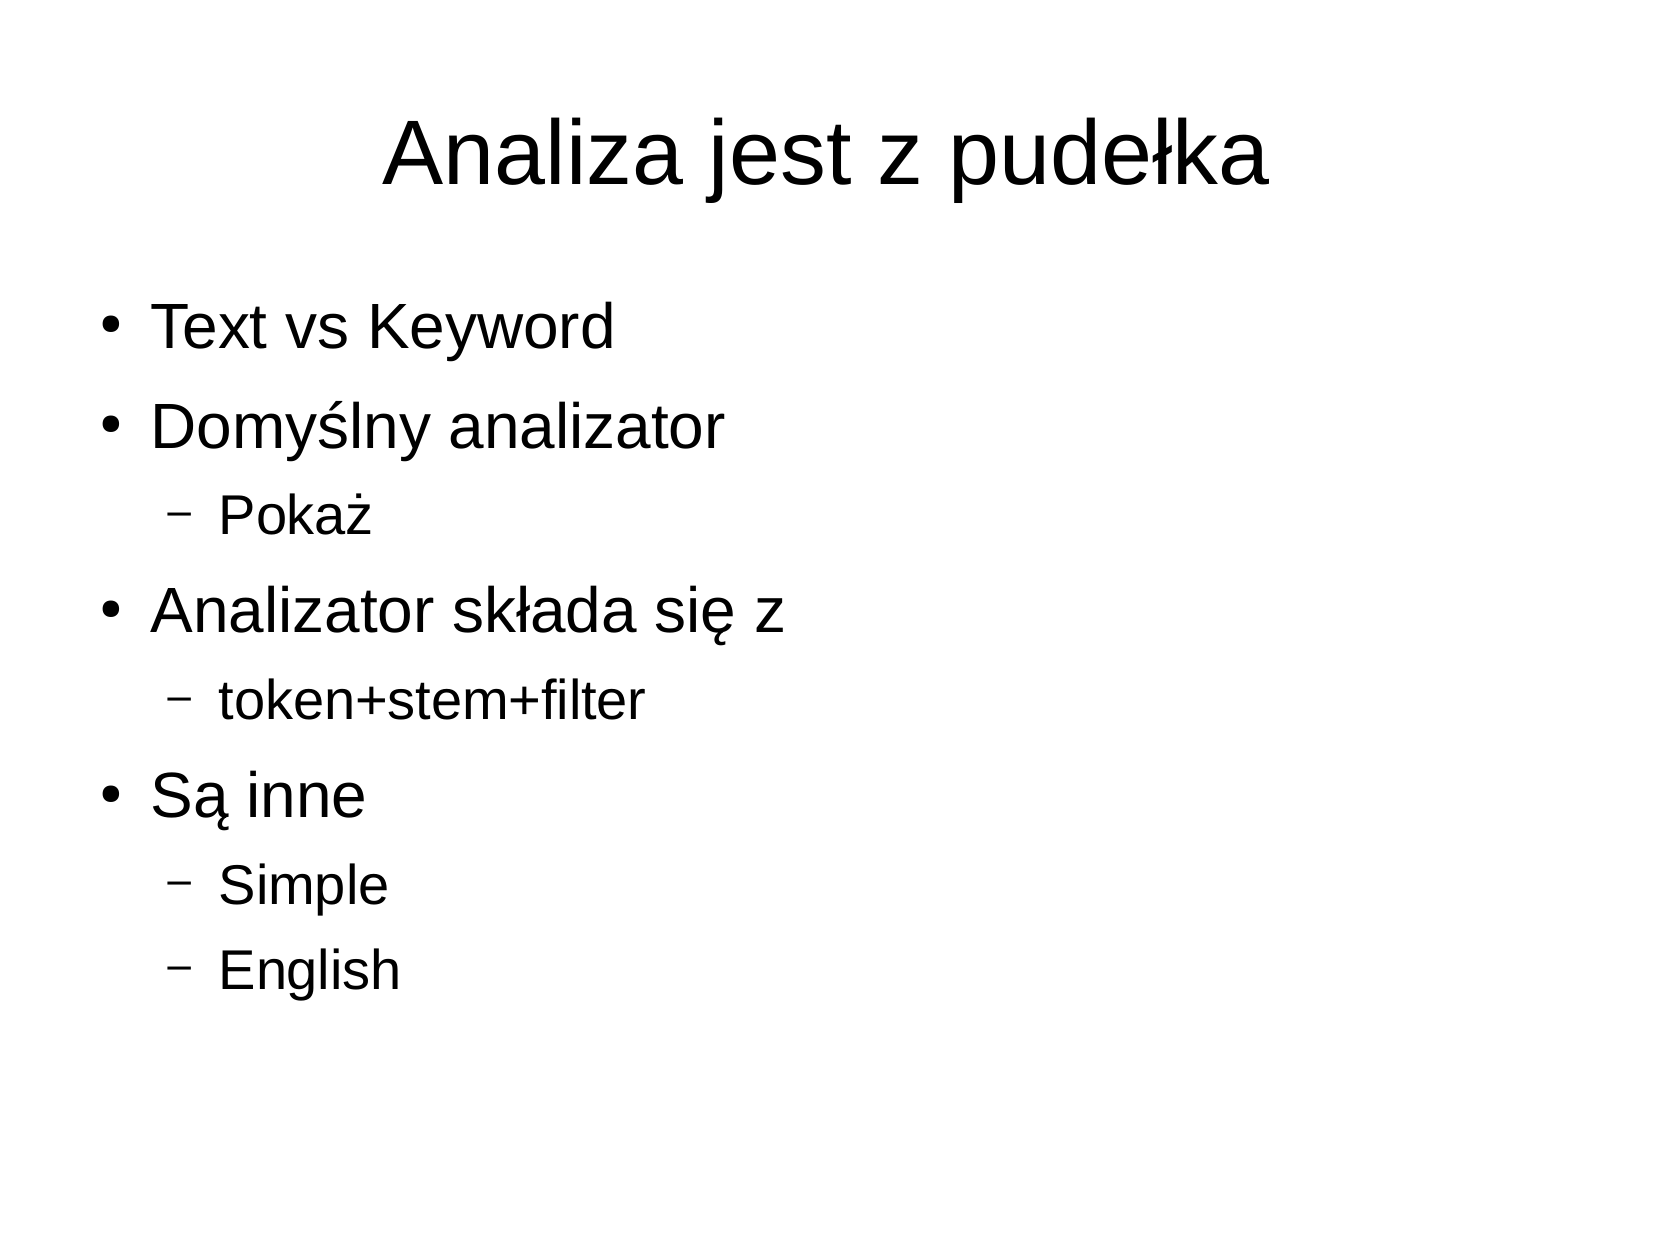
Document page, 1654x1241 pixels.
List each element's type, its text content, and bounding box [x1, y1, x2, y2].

list Text vs Keyword Domyślny analizator Pokaż Analizator składa się z token+stem+filter Są inne Simple English [82, 290, 1571, 1010]
title Analiza jest z pudełka [82, 49, 1571, 257]
